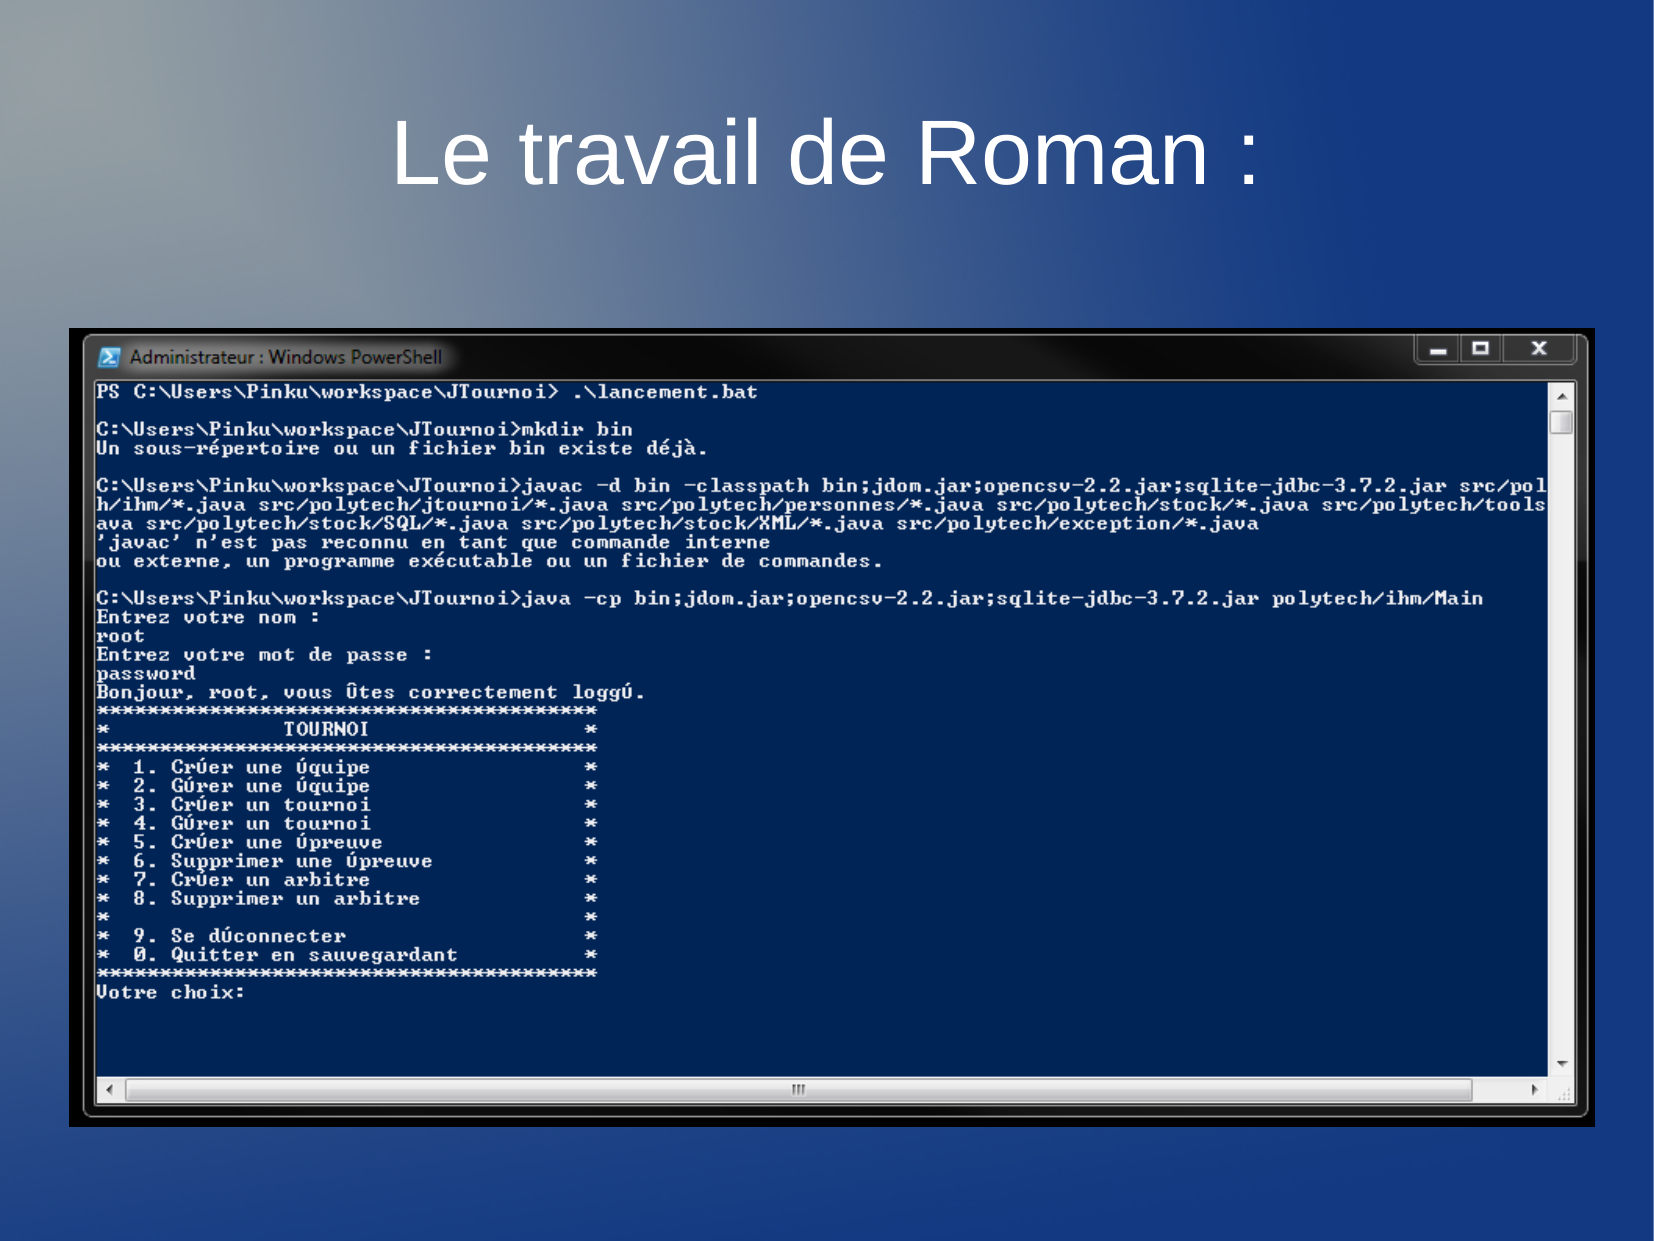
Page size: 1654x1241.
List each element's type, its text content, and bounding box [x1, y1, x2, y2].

title Le travail de Roman : [82, 49, 1571, 257]
picture [0, 0, 1654, 1241]
